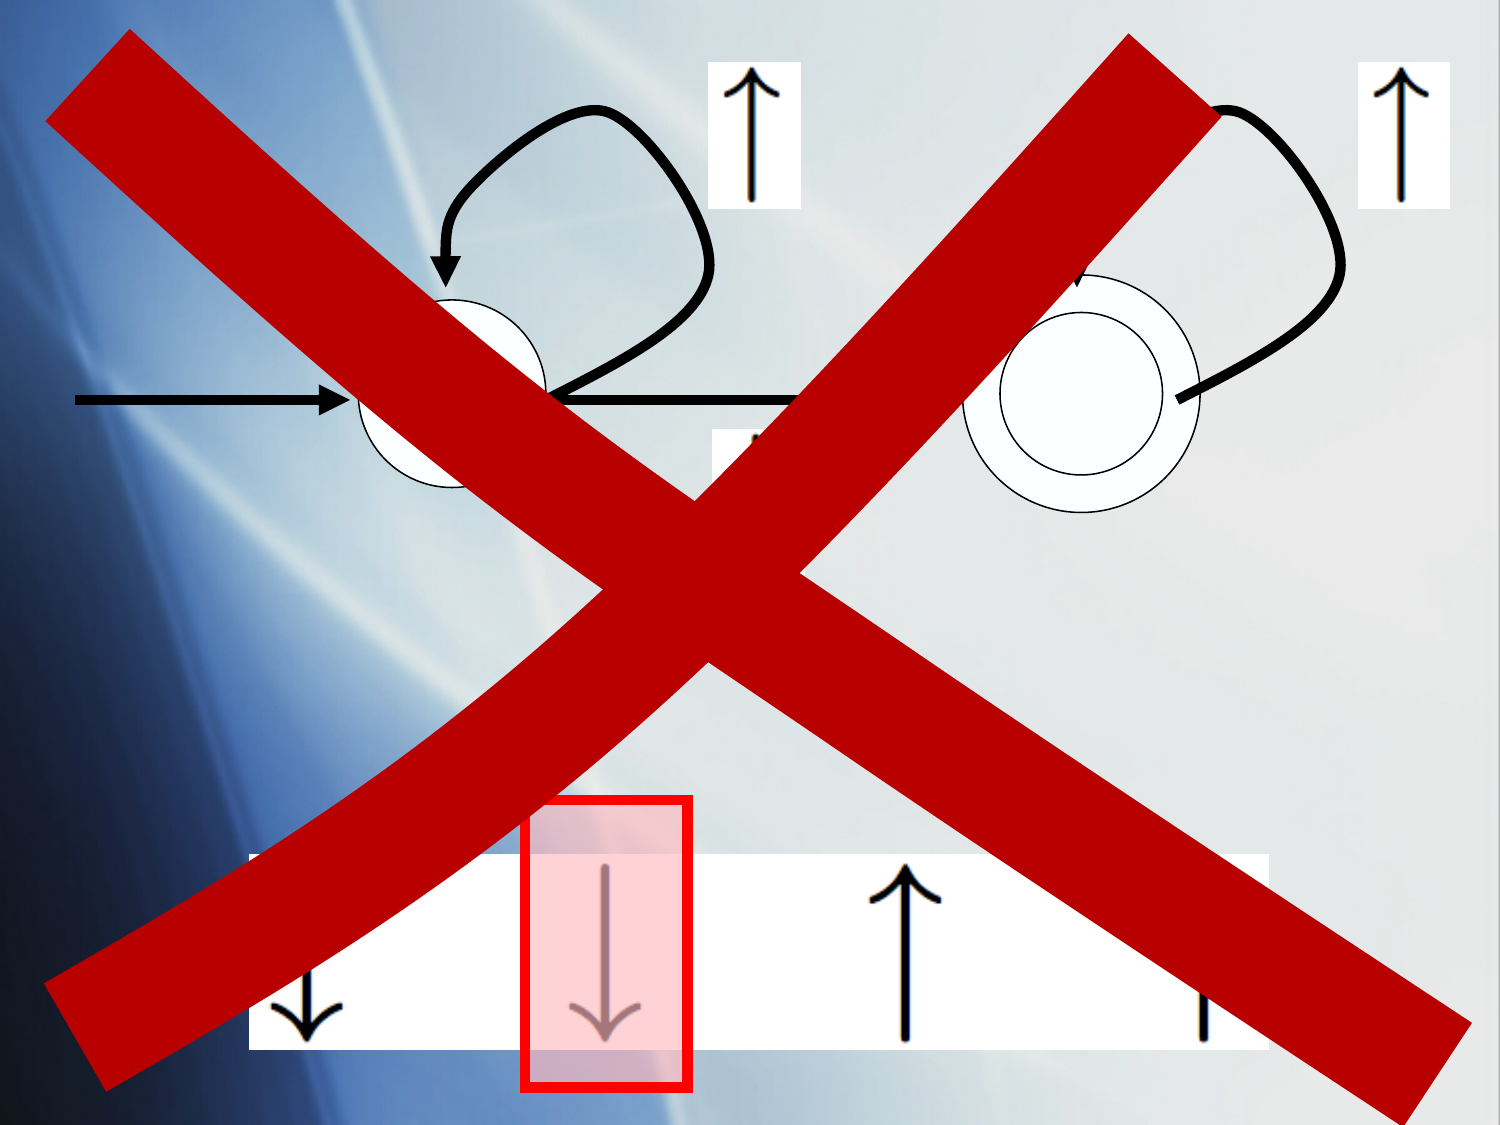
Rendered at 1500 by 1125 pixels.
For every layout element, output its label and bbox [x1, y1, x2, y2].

picture [565, 405, 787, 500]
text_box [437, 299, 546, 390]
picture [1084, 116, 1335, 381]
picture [0, 0, 1500, 1125]
text_box [525, 800, 688, 1088]
text_box [358, 401, 463, 488]
text_box [962, 275, 1201, 513]
